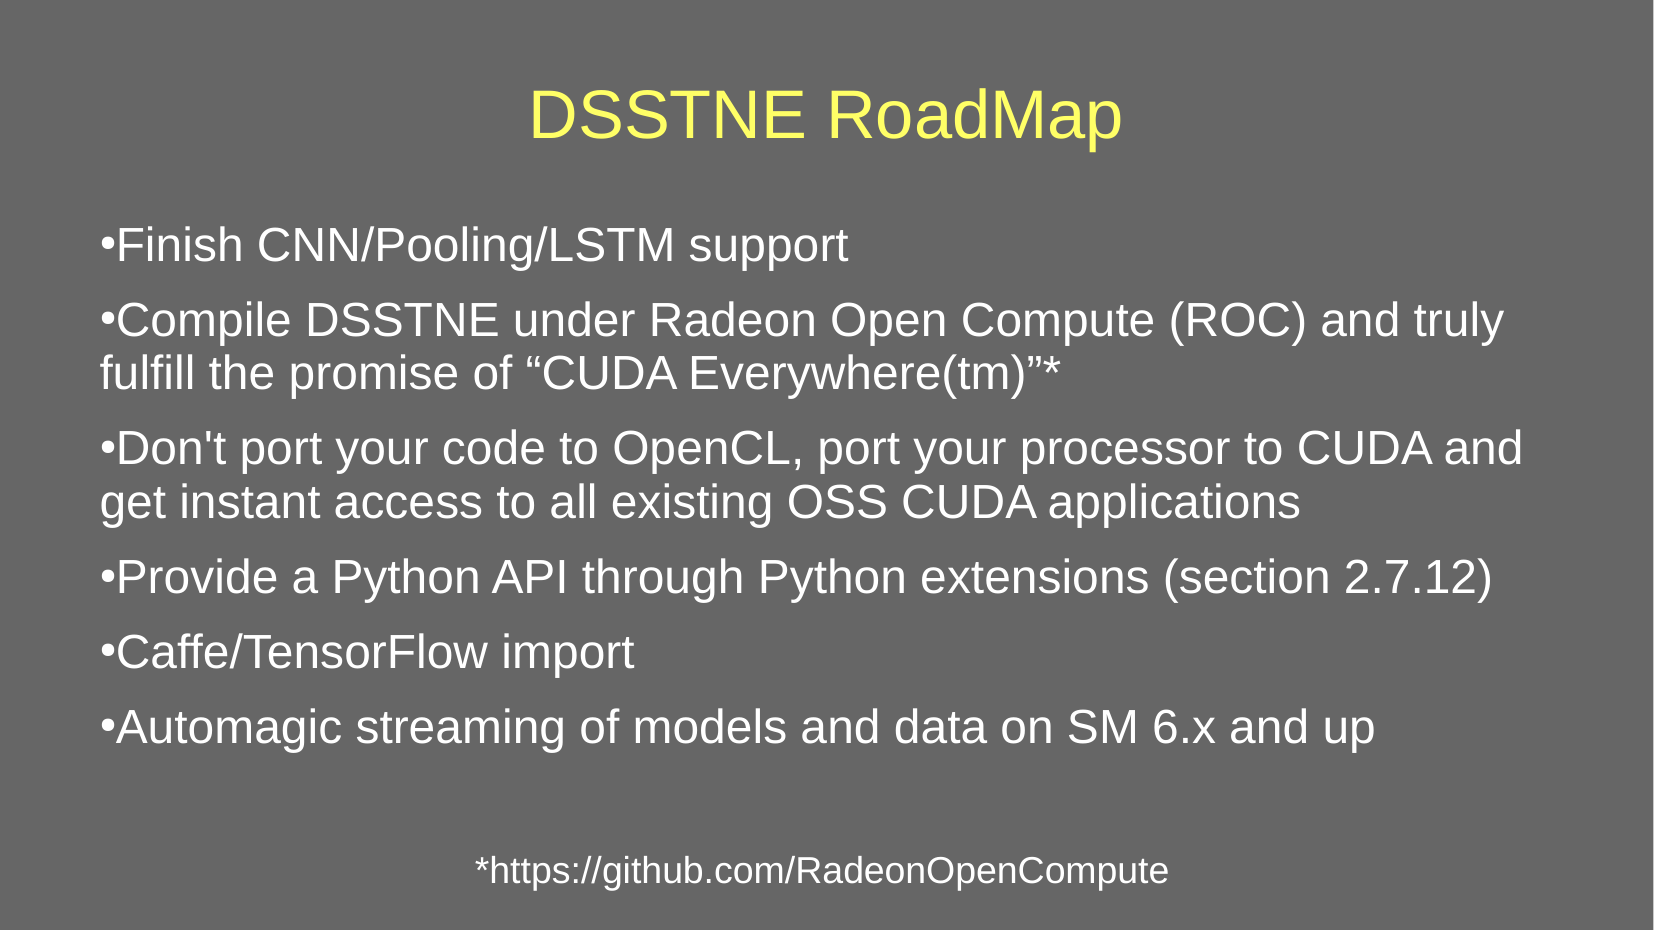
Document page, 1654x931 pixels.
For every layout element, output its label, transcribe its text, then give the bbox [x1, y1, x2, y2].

title DSSTNE RoadMap [82, 36, 1571, 193]
list Finish CNN/Pooling/LSTM support Compile DSSTNE under Radeon Open Compute (ROC) and truly fulfill the promise of “CUDA Everywhere(tm)”* Don't port your code to OpenCL, port your processor to CUDA and get instant access to all existing OSS CUDA applications Provide a Python API through Python extensions (section 2.7.12) Caffe/TensorFlow import Automagic streaming of models and data on SM 6.x and up [82, 217, 1571, 757]
text_box *https://github.com/RadeonOpenCompute [460, 842, 1197, 931]
